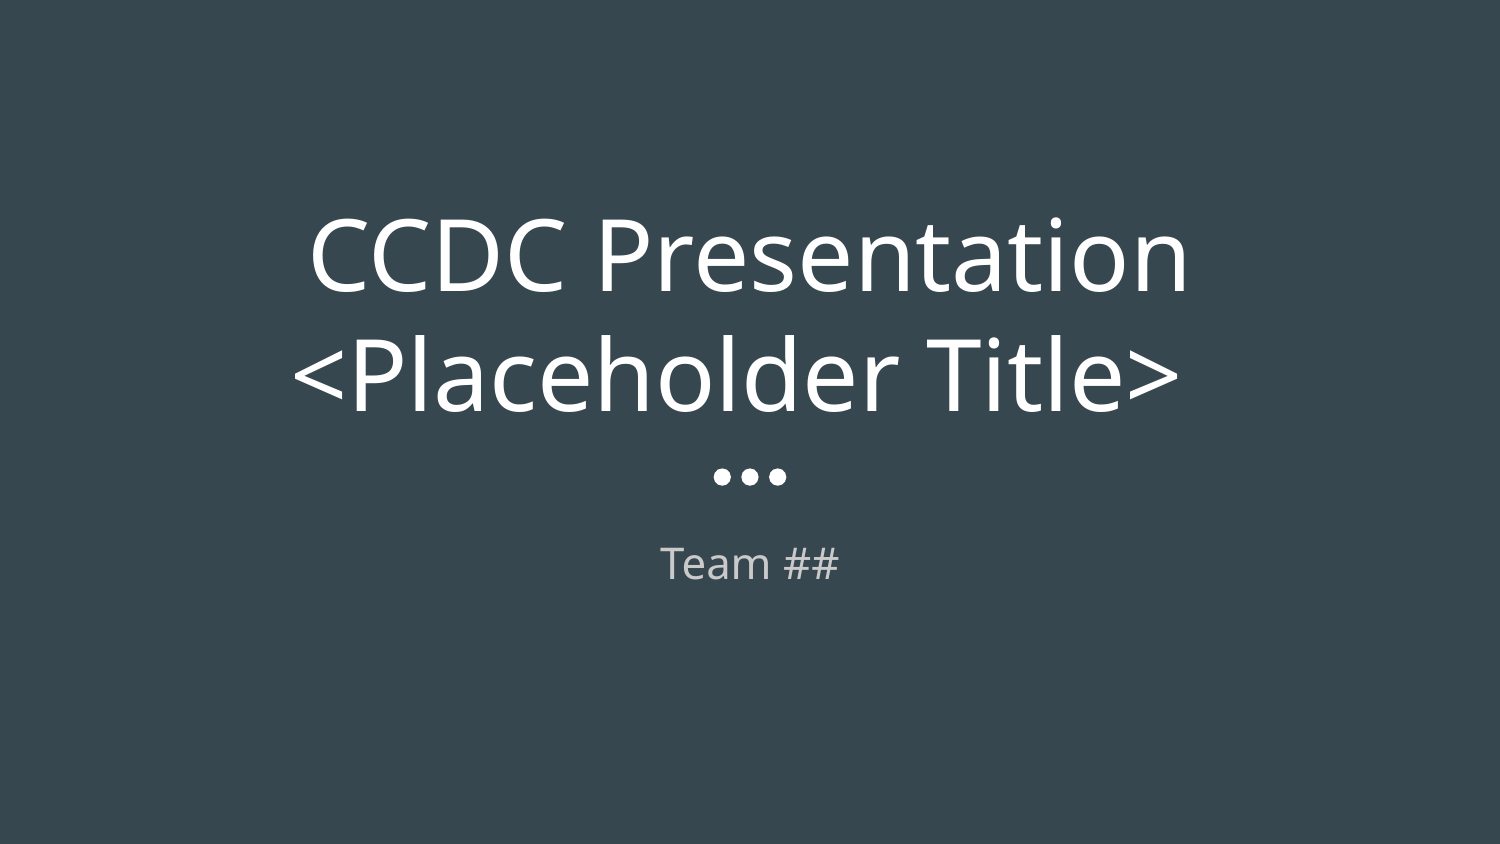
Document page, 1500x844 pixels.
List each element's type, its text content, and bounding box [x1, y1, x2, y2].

subtitle Team ## [110, 520, 1390, 651]
title CCDC Presentation <Placeholder Title> [110, 162, 1390, 447]
